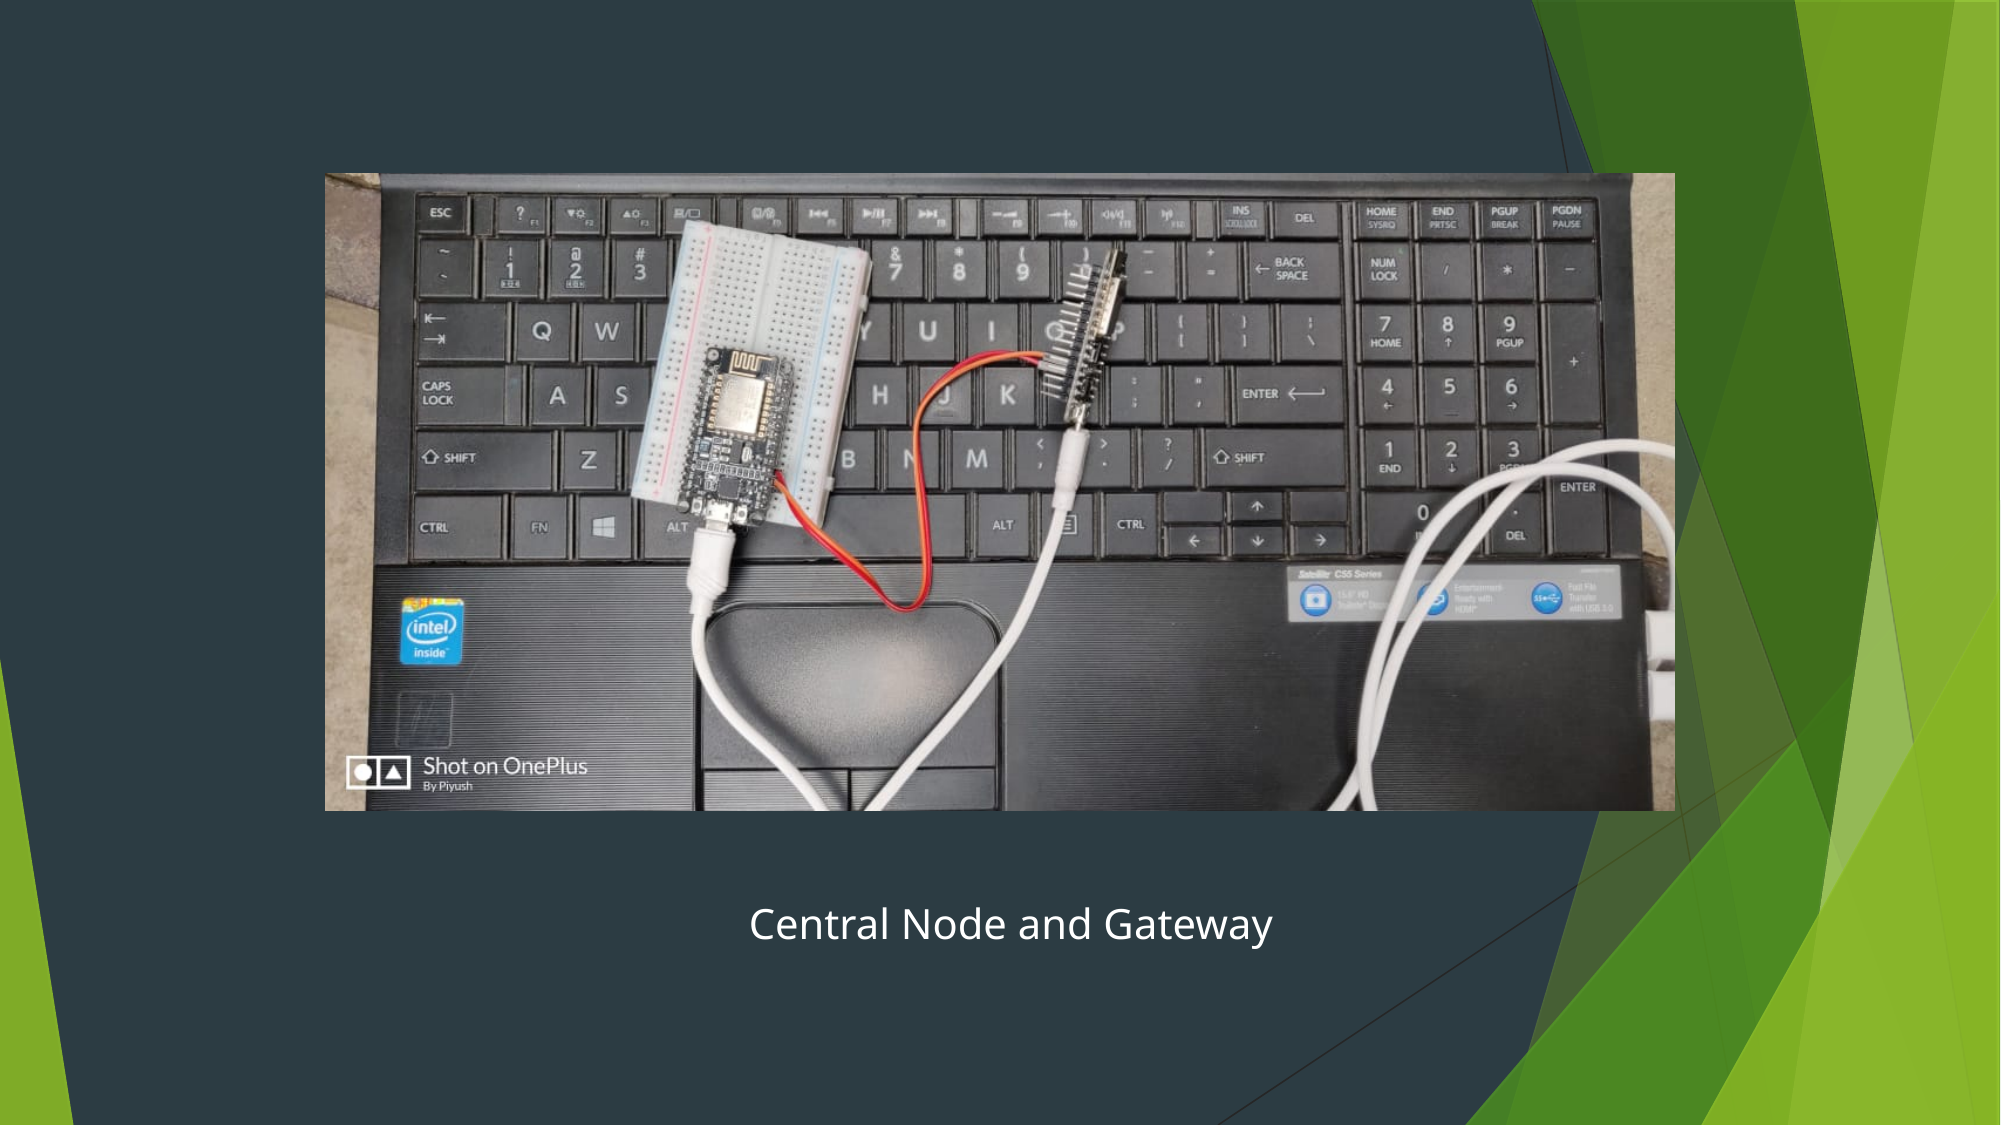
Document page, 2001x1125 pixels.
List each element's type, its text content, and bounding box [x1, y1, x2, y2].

picture [325, 173, 1675, 811]
text_box Central Node and Gateway [734, 890, 1344, 956]
